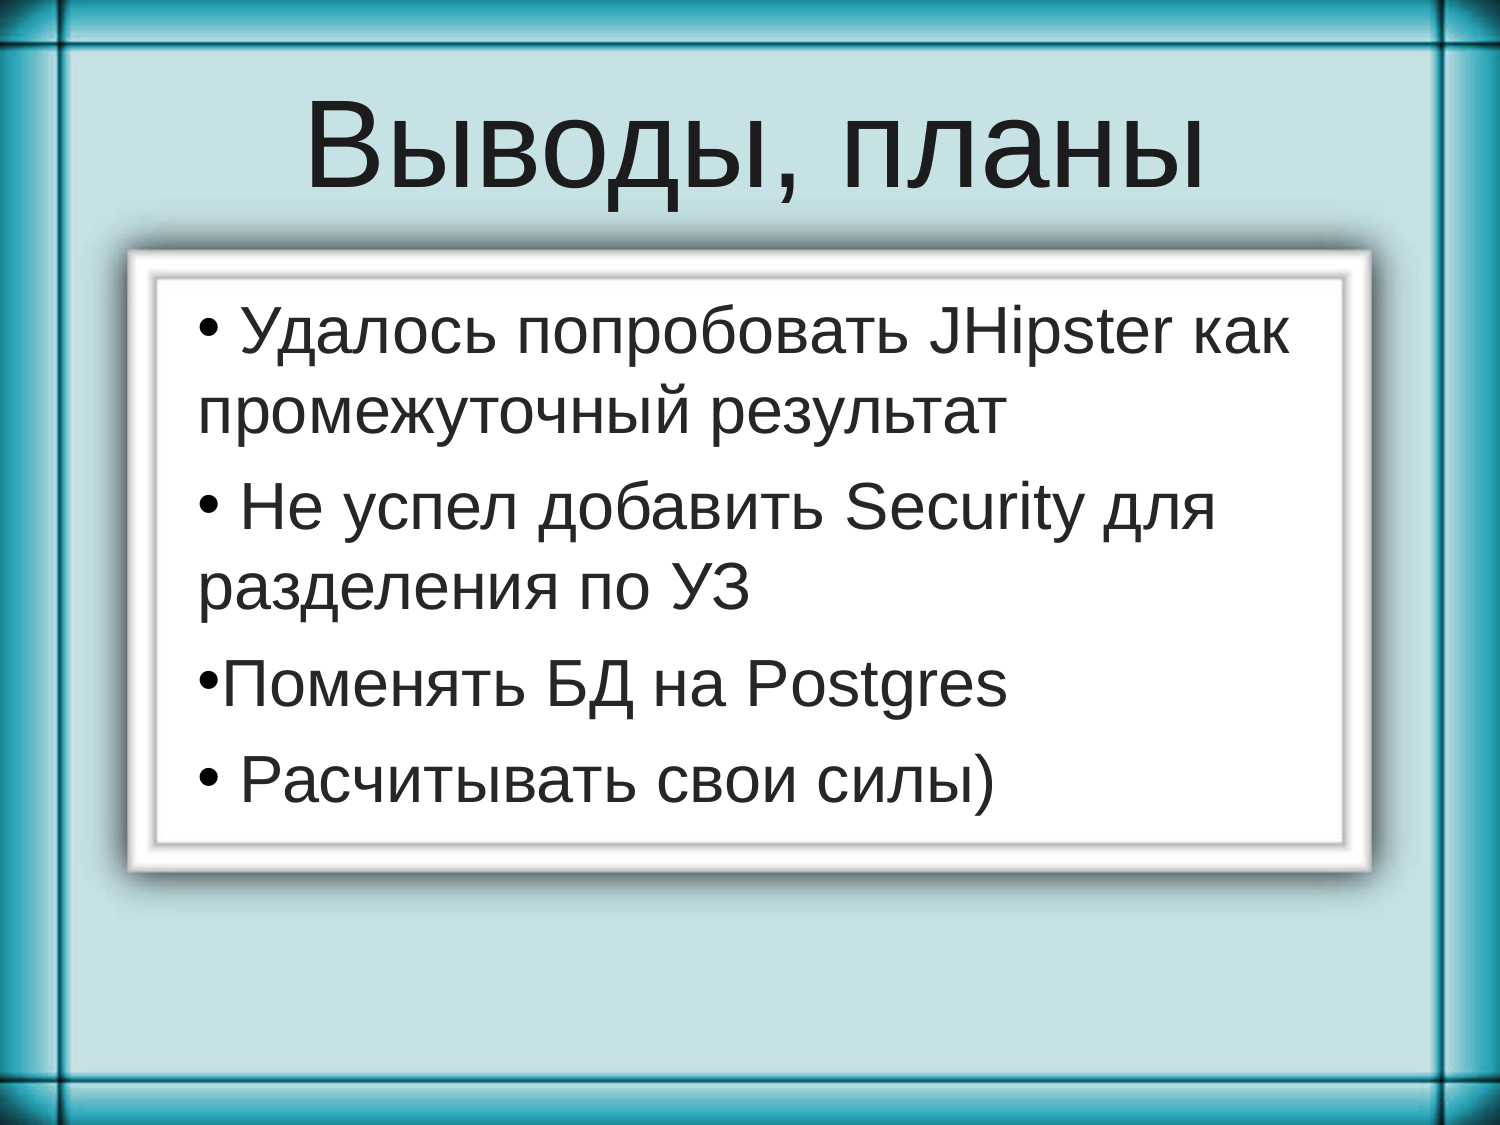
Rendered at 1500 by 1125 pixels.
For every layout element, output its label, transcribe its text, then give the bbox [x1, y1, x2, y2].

title Выводы, планы [112, 54, 1400, 209]
text_box Удалось попробовать JHipster как промежуточный результат Не успел добавить Security для разделения по УЗ Поменять БД на Postgres Расчитывать свои силы) [183, 278, 1400, 1000]
